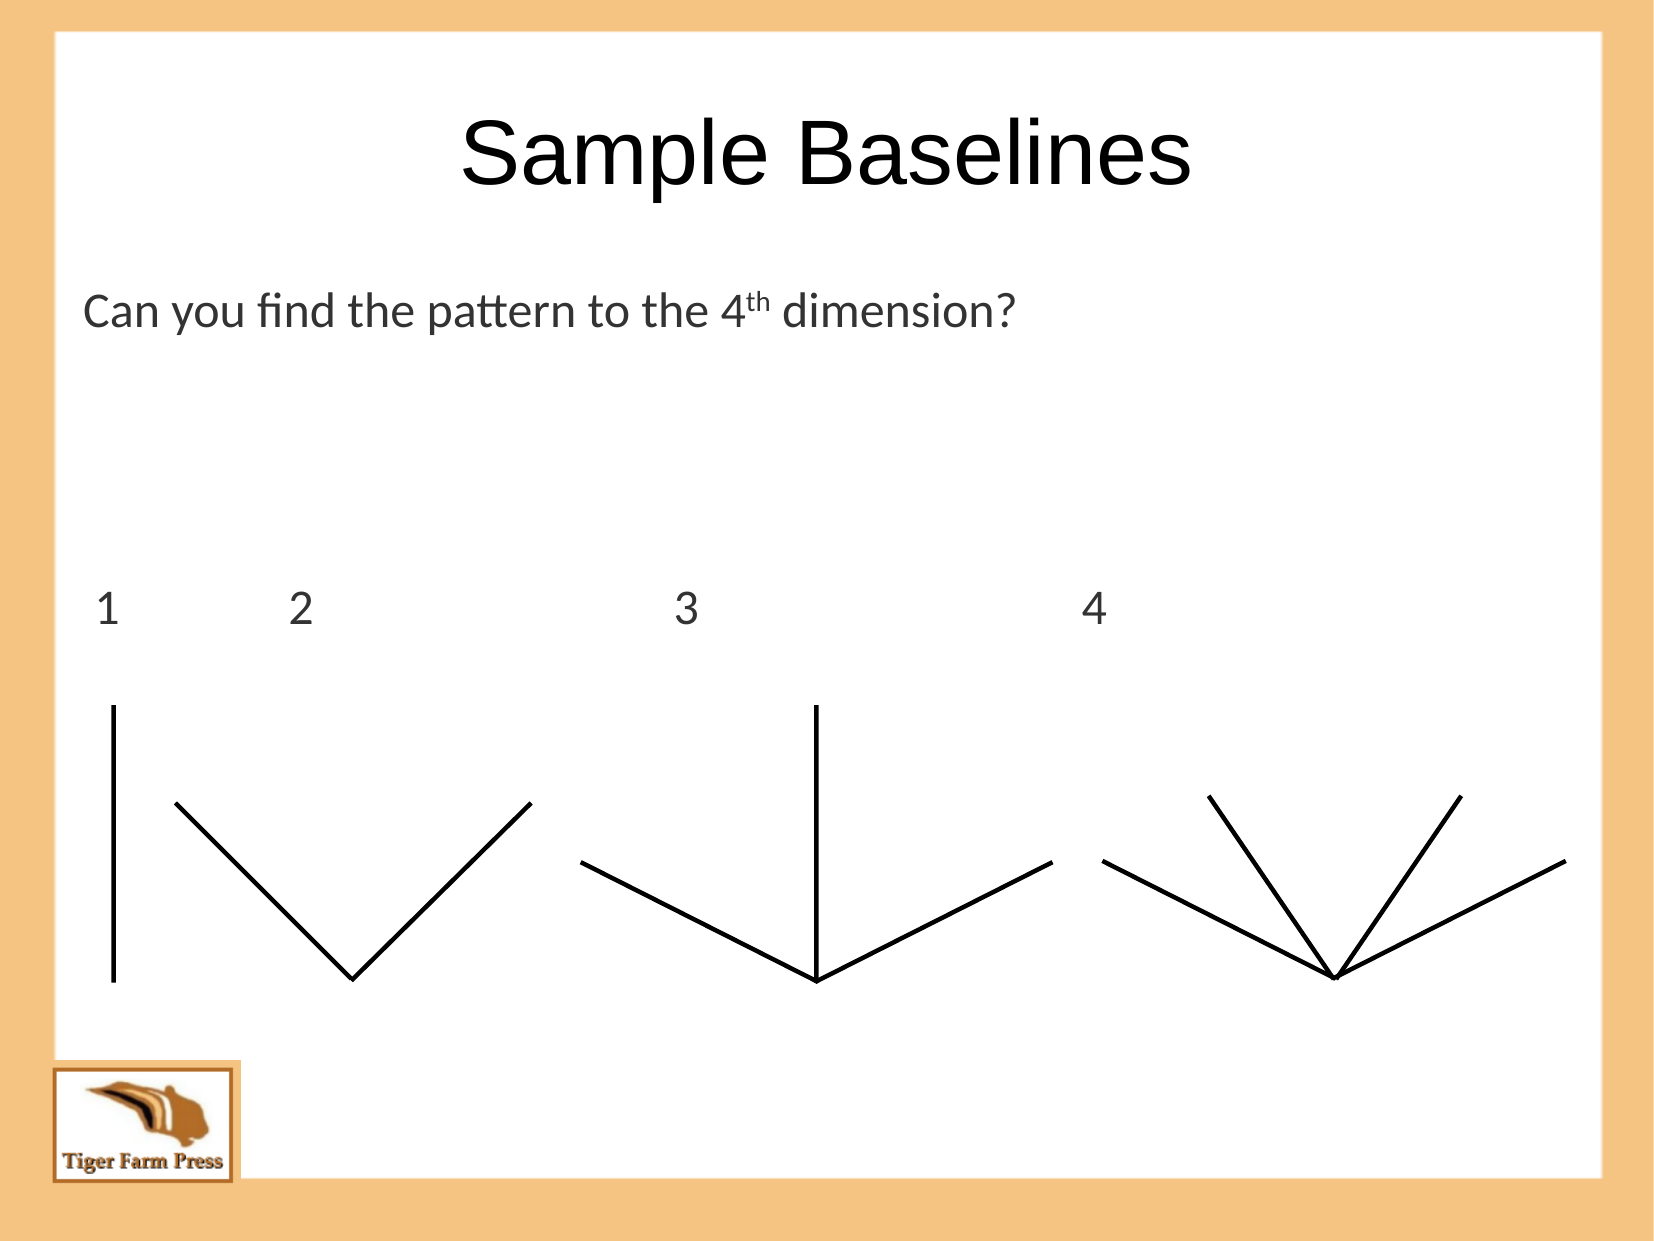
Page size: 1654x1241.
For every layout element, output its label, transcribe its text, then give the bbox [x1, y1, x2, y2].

picture [0, 0, 1654, 1241]
title Sample Baselines [82, 49, 1571, 257]
list Can you find the pattern to the 4th dimension? 1 2 3 4 [83, 290, 1572, 1109]
